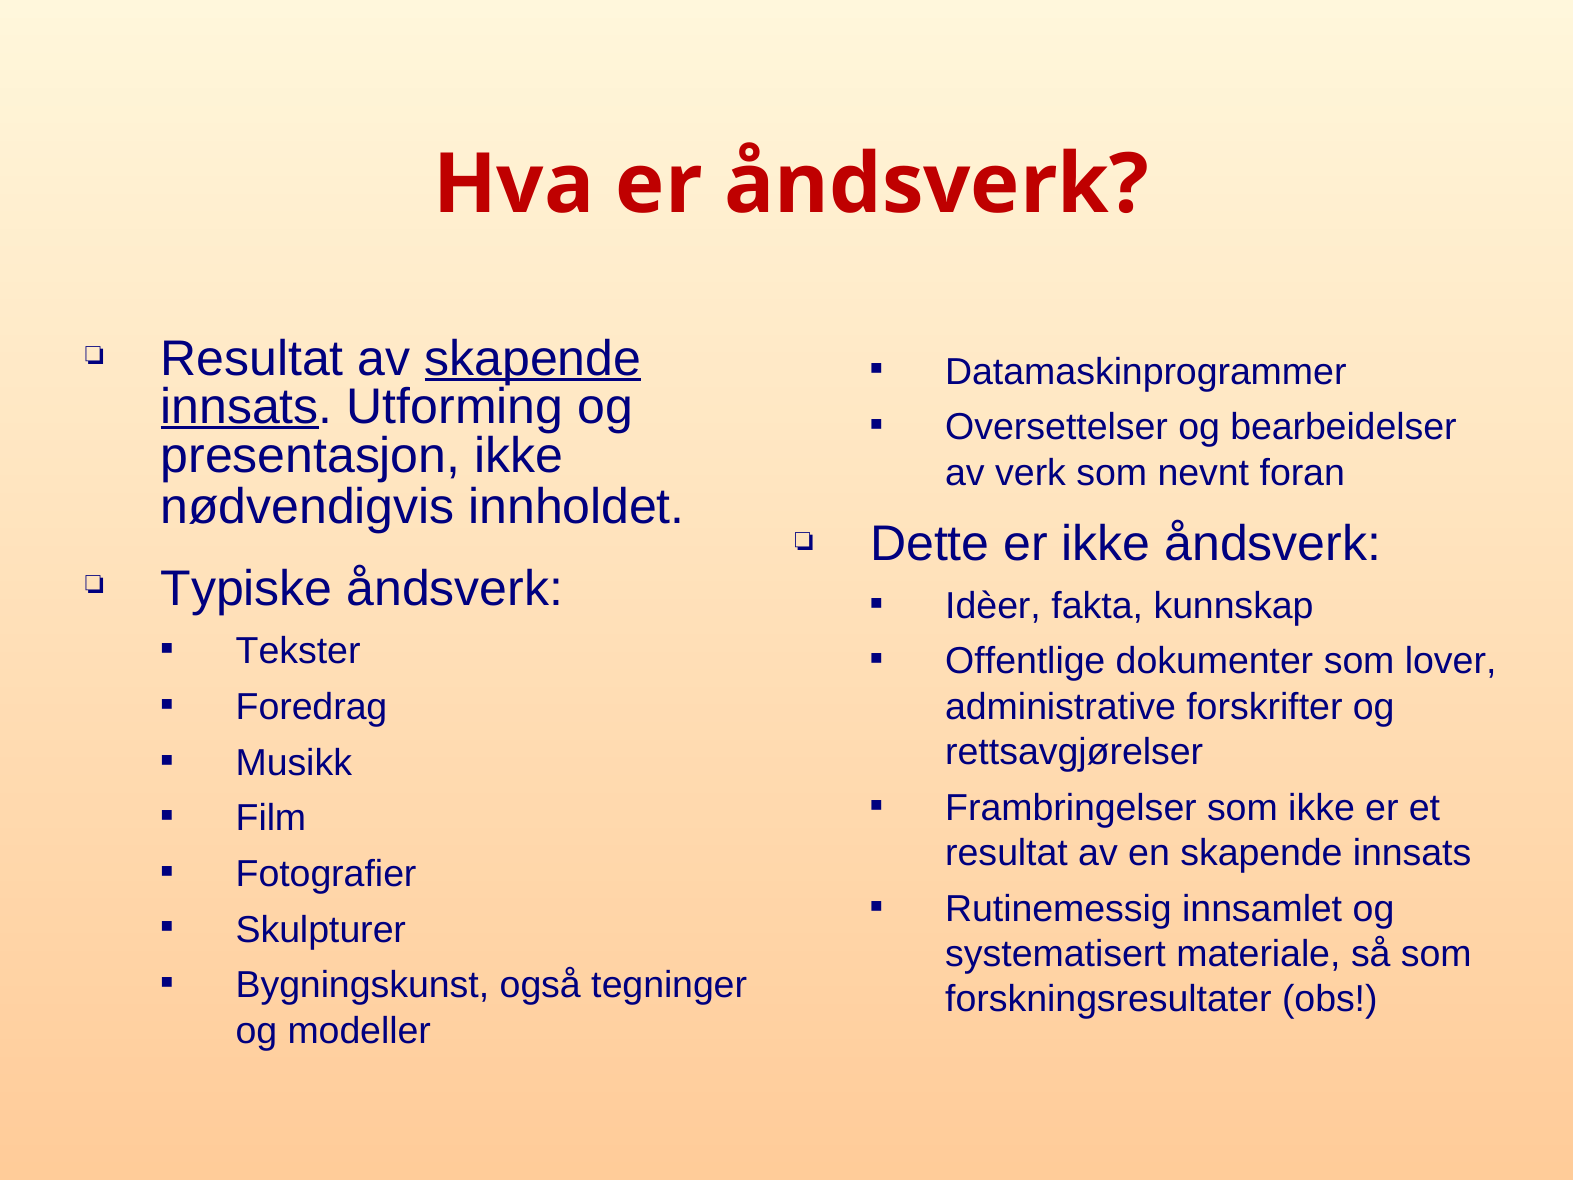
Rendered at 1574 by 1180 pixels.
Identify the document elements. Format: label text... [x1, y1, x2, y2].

list Resultat av skapende innsats. Utforming og presentasjon, ikke nødvendigvis innholdet. Typiske åndsverk: Tekster Foredrag Musikk Film Fotografier Skulpturer Bygningskunst, også tegninger og modeller [85, 336, 795, 1180]
list Datamaskinprogrammer Oversettelser og bearbeidelser av verk som nevnt foran Dette er ikke åndsverk: Idèer, fakta, kunnskap Offentlige dokumenter som lover, administrative forskrifter og rettsavgjørelser Frambringelser som ikke er et resultat av en skapende innsats Rutinemessig innsamlet og systematisert materiale, så som forskningsresultater (obs!) [795, 346, 1505, 1180]
title Hva er åndsverk? [39, 54, 1543, 309]
